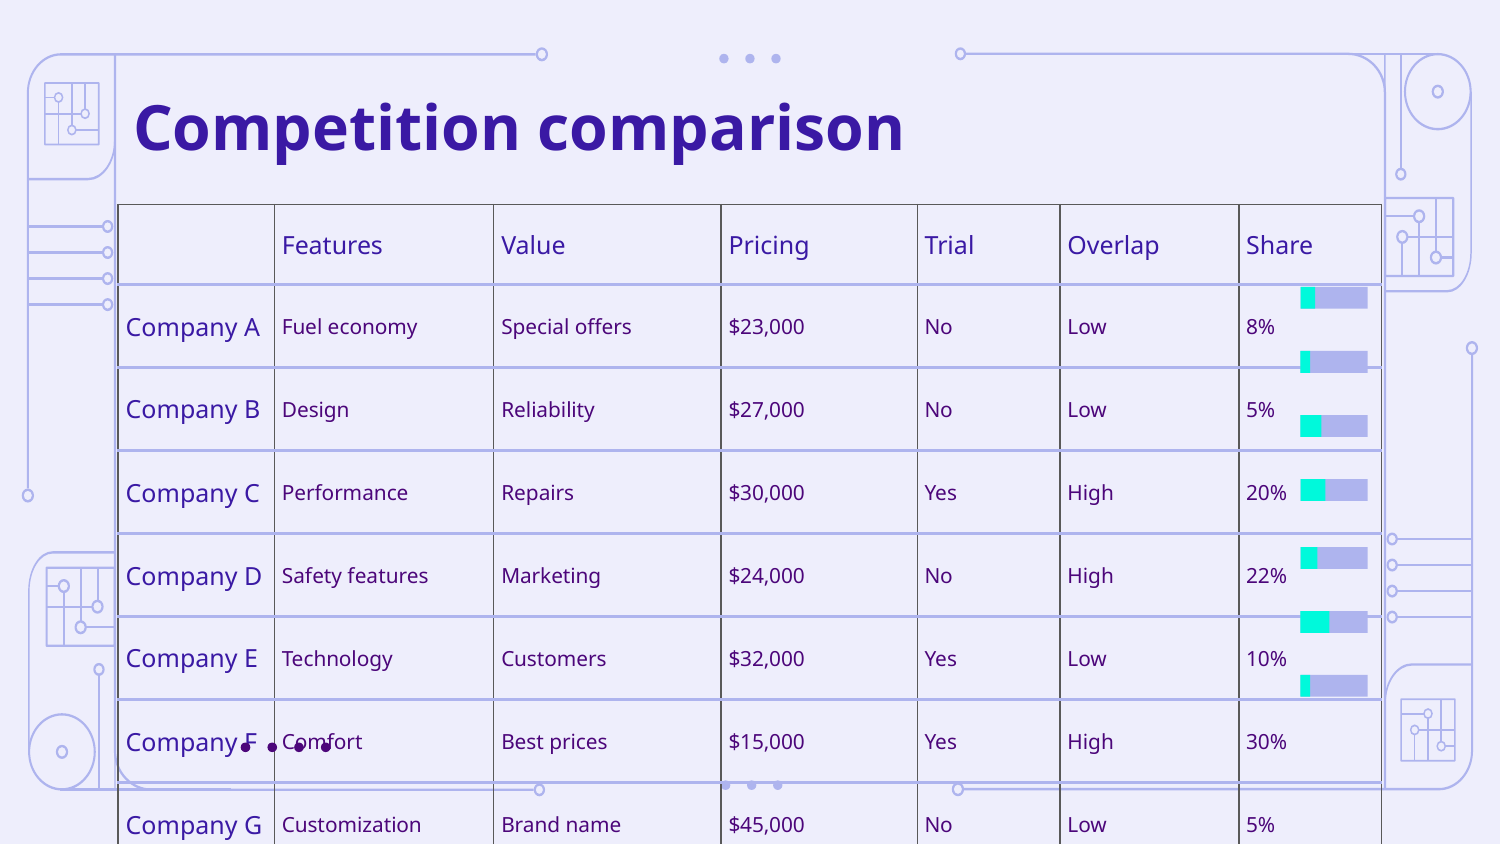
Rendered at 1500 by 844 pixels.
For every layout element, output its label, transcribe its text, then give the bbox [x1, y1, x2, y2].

text_box [1311, 350, 1368, 373]
text_box [1311, 674, 1368, 697]
table_cell Company E [119, 618, 274, 698]
text_box [320, 742, 331, 753]
table_cell 20% [1240, 452, 1381, 532]
table_cell Company A [119, 286, 274, 366]
table_header Trial [918, 205, 1059, 283]
table_cell Design [275, 369, 493, 449]
table_cell High [1061, 535, 1238, 615]
text_box [1326, 479, 1368, 501]
table_cell Yes [918, 701, 1059, 781]
table_cell Low [1061, 369, 1238, 449]
table_header Features [275, 205, 493, 283]
table_cell Fuel economy [275, 286, 493, 366]
table_cell No [918, 369, 1059, 449]
table_cell Yes [918, 618, 1059, 698]
table_header [119, 205, 274, 283]
table_cell Best prices [494, 701, 720, 781]
text_box [1318, 547, 1368, 569]
table_cell High [1061, 452, 1238, 532]
table_cell Company C [119, 452, 274, 532]
table_cell No [918, 784, 1059, 844]
table_cell Company B [119, 369, 274, 449]
table_cell Company G [119, 784, 274, 844]
table_cell $24,000 [722, 535, 917, 615]
table_cell Low [1061, 618, 1238, 698]
text_box [240, 742, 251, 753]
table_cell Performance [275, 452, 493, 532]
table_cell Company D [119, 535, 274, 615]
text_box [1330, 611, 1368, 633]
table_cell Yes [918, 452, 1059, 532]
table_header Pricing [722, 205, 917, 283]
table_cell Reliability [494, 369, 720, 449]
table_header Value [494, 205, 720, 283]
table_cell $27,000 [722, 369, 917, 449]
table_header Share [1240, 205, 1381, 283]
table_cell Repairs [494, 452, 720, 532]
table_cell 5% [1240, 369, 1381, 449]
table_cell Customization [275, 784, 493, 844]
table_cell $45,000 [722, 784, 917, 844]
table_cell Low [1061, 286, 1238, 366]
table_header Overlap [1061, 205, 1238, 283]
table_cell 22% [1240, 535, 1381, 615]
text_box [1322, 415, 1368, 437]
table_cell $30,000 [722, 452, 917, 532]
table_cell 30% [1240, 701, 1381, 781]
table_cell No [918, 535, 1059, 615]
table_cell Special offers [494, 286, 720, 366]
table_cell Safety features [275, 535, 493, 615]
table_cell $23,000 [722, 286, 917, 366]
table_cell 10% [1240, 618, 1381, 698]
table_cell High [1061, 701, 1238, 781]
table_cell Marketing [494, 535, 720, 615]
table_cell Low [1061, 784, 1238, 844]
text_box [1316, 286, 1368, 309]
table_cell 8% [1240, 286, 1381, 366]
table_cell Brand name [494, 784, 720, 844]
table_cell Technology [275, 618, 493, 698]
table_cell Comfort [275, 701, 493, 781]
table_cell No [918, 286, 1059, 366]
table_cell 5% [1240, 784, 1381, 844]
text_box [267, 742, 278, 753]
text_box [294, 742, 304, 753]
table_cell $32,000 [722, 618, 917, 698]
table_cell Customers [494, 618, 720, 698]
table_cell $15,000 [722, 701, 917, 781]
table_cell Company F [119, 701, 274, 781]
title Competition comparison [118, 72, 1382, 167]
